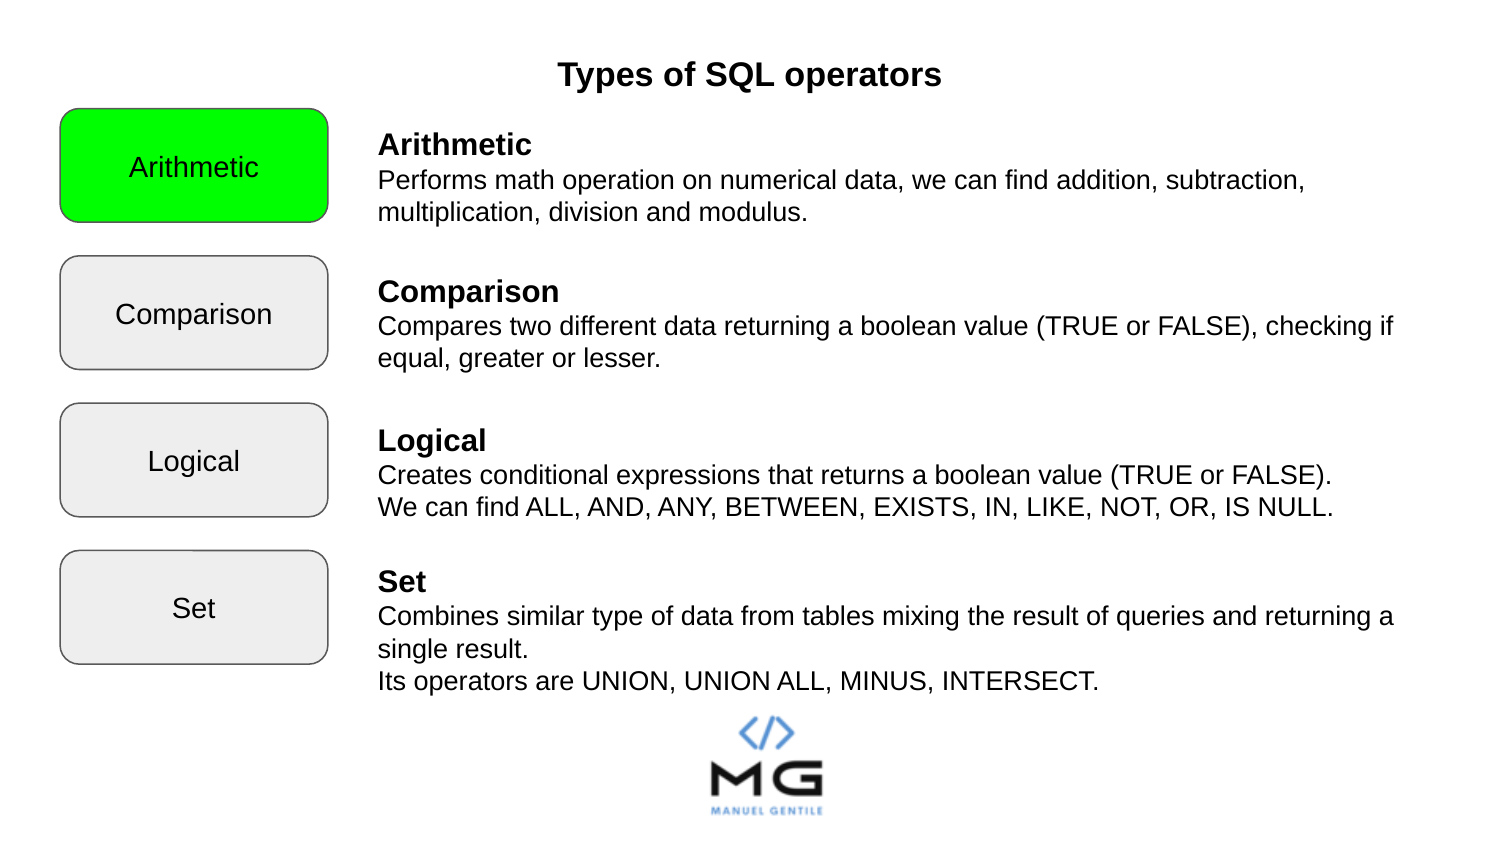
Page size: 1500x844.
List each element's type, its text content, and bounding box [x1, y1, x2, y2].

text_box Set Combines similar type of data from tables mixing the result of queries and returning a single result. Its operators are UNION, UNION ALL, MINUS, INTERSECT. [362, 546, 1449, 660]
text_box Comparison Compares two different data returning a boolean value (TRUE or FALSE), checking if equal, greater or lesser. [362, 255, 1449, 370]
text_box Set [60, 550, 328, 665]
text_box Arithmetic [60, 108, 328, 223]
text_box Arithmetic Performs math operation on numerical data, we can find addition, subtraction, multiplication, division and modulus. [362, 109, 1449, 224]
text_box Comparison [60, 255, 328, 370]
text_box Logical [60, 403, 328, 517]
title Types of SQL operators [51, 37, 1449, 109]
picture [688, 687, 846, 844]
text_box Logical Creates conditional expressions that returns a boolean value (TRUE or FALSE). We can find ALL, AND, ANY, BETWEEN, EXISTS, IN, LIKE, NOT, OR, IS NULL. [362, 404, 1449, 519]
